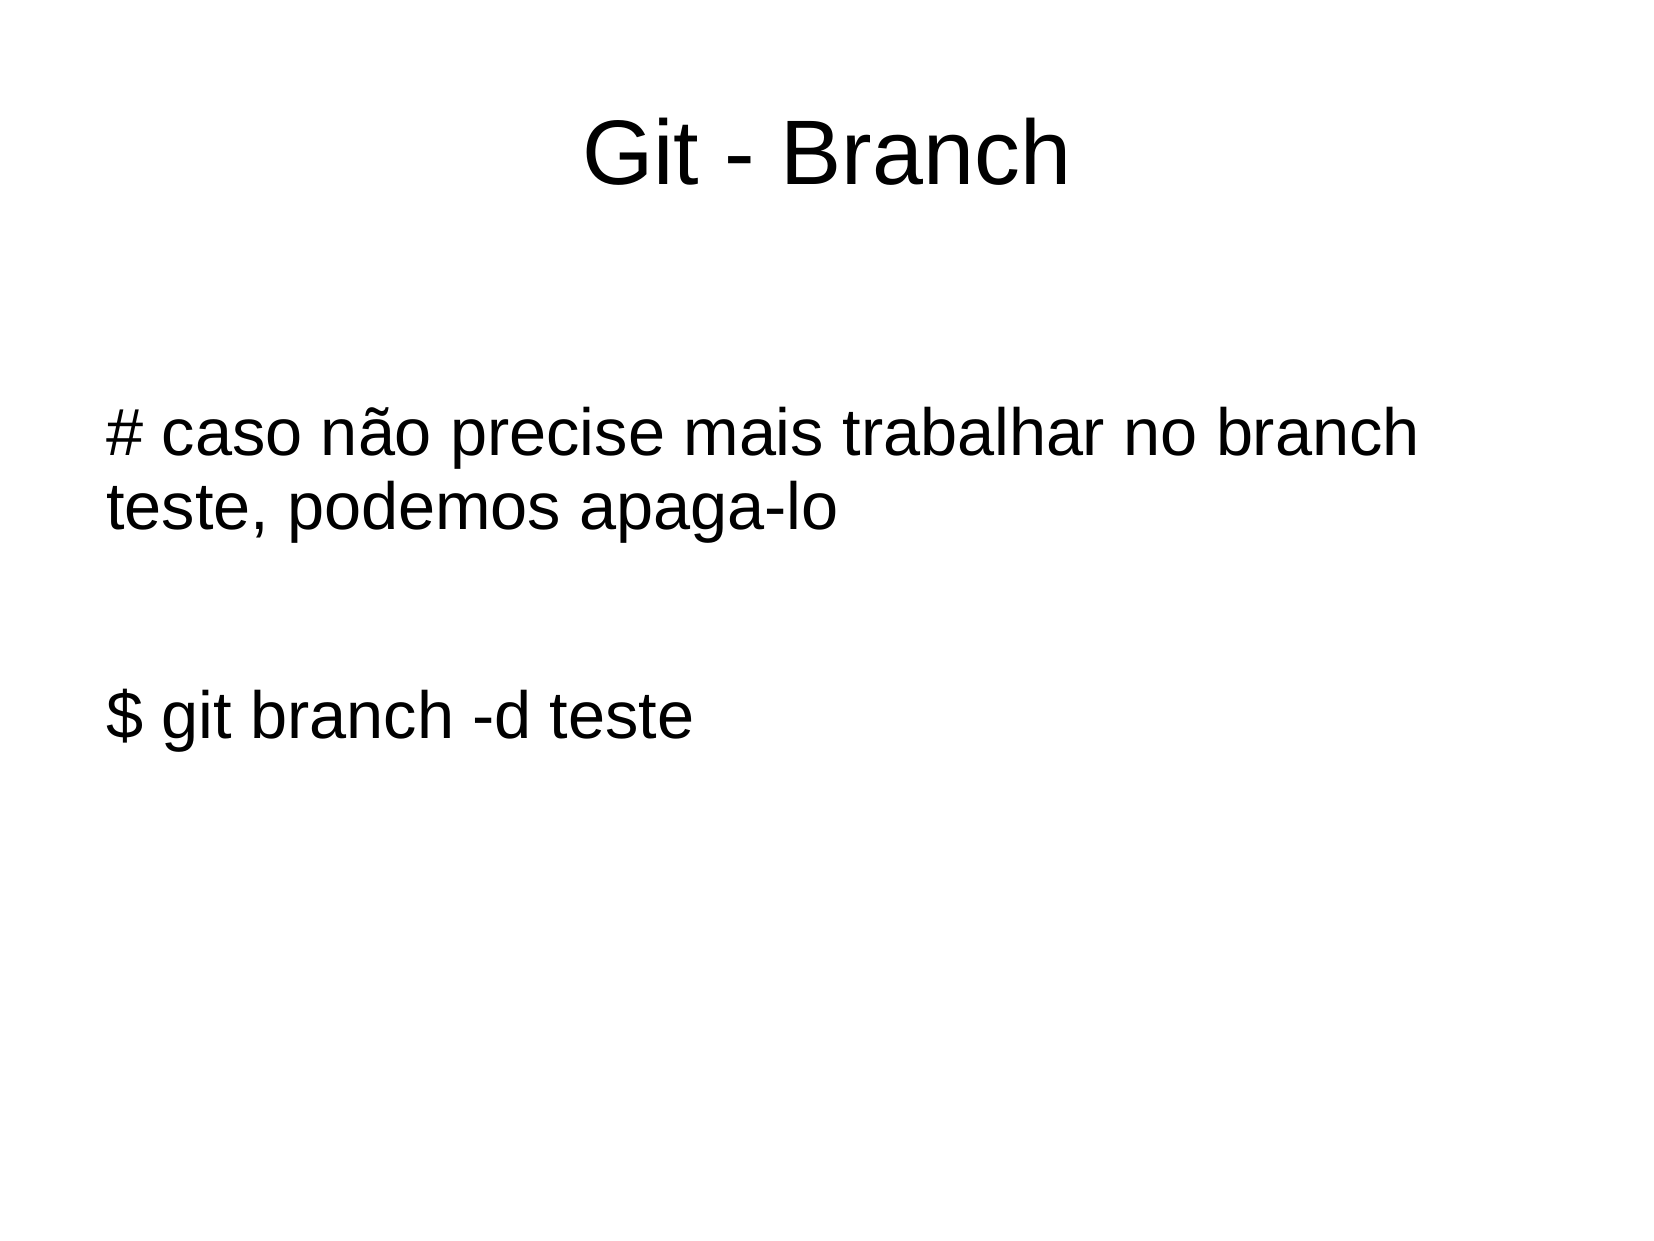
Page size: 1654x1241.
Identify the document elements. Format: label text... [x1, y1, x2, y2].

title Git - Branch [82, 49, 1571, 257]
list # caso não precise mais trabalhar no branch teste, podemos apaga-lo $ git branch -d teste [106, 290, 1572, 1158]
